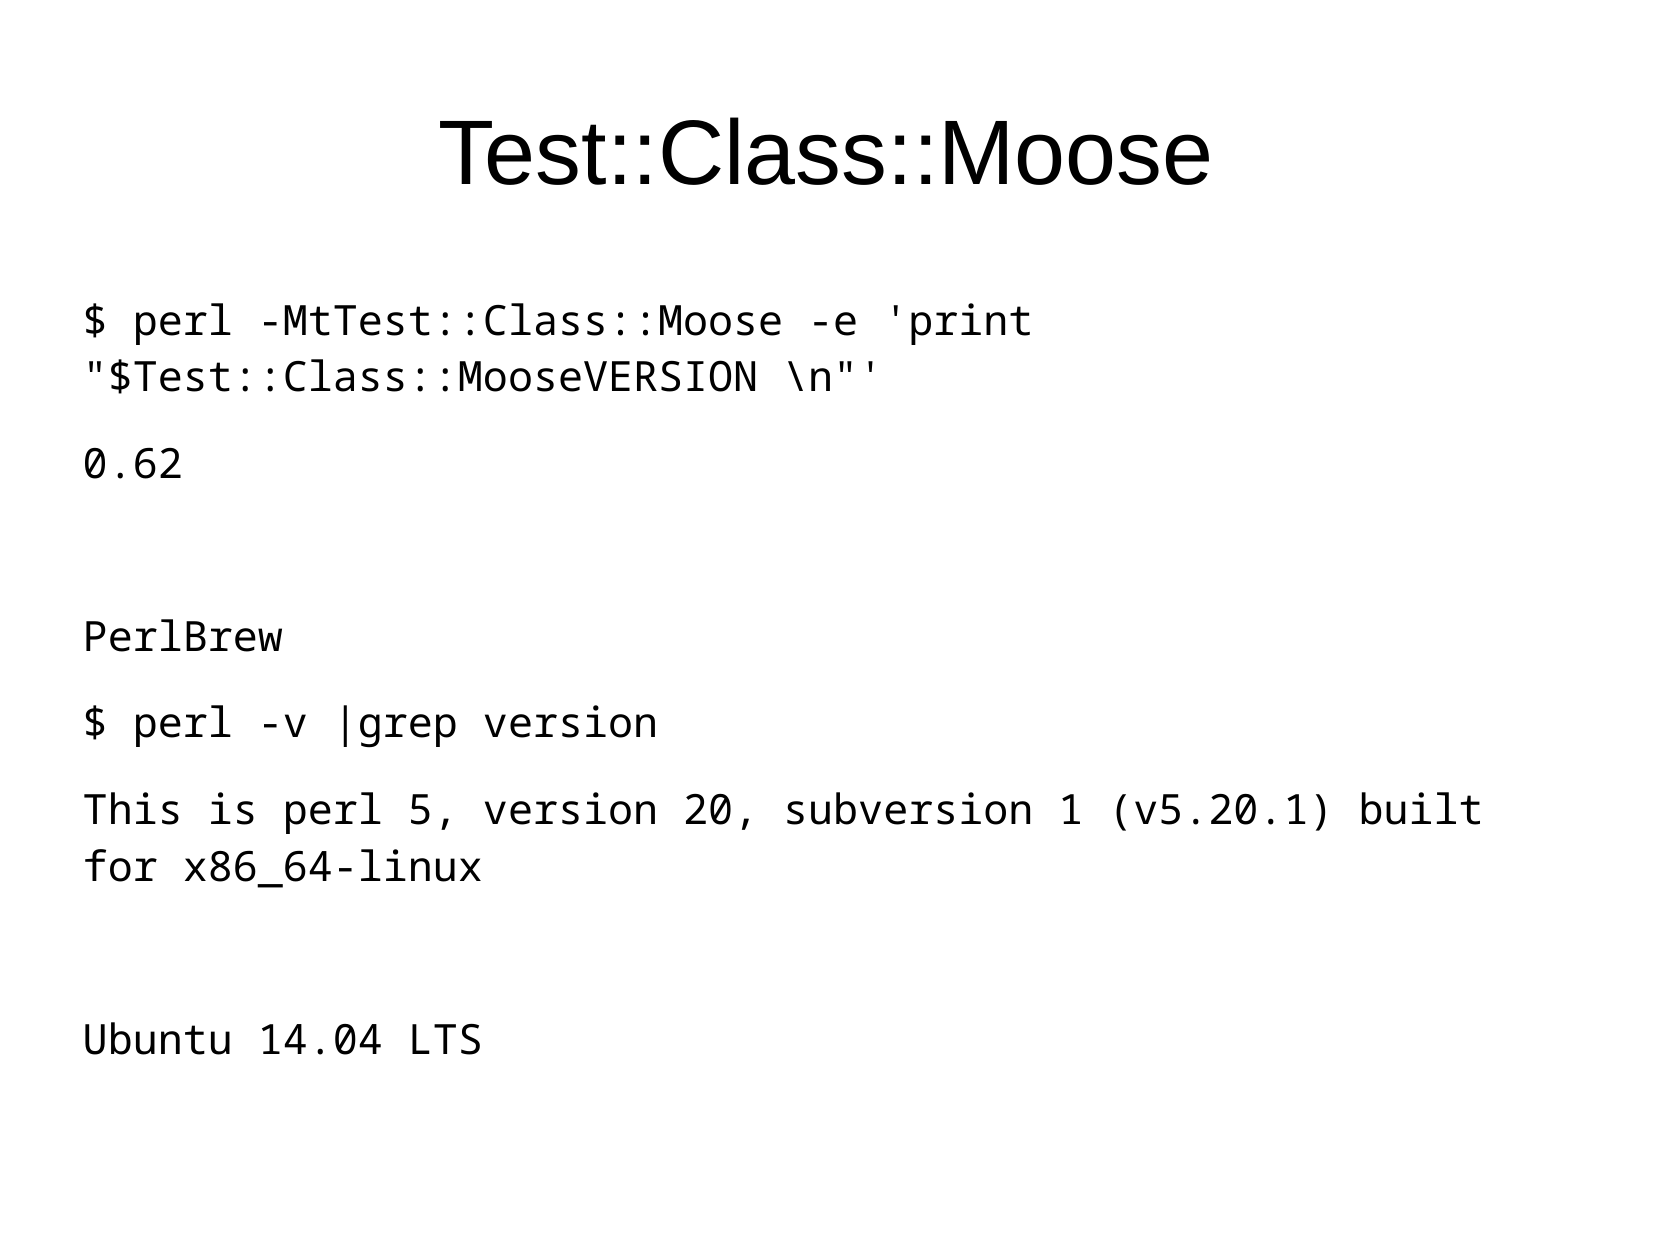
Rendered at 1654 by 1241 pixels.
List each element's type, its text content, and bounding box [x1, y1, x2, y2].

list $ perl -MtTest::Class::Moose -e 'print "$Test::Class::MooseVERSION \n"' 0.62 PerlBrew $ perl -v |grep version This is perl 5, version 20, subversion 1 (v5.20.1) built for x86_64-linux Ubuntu 14.04 LTS [82, 290, 1571, 1010]
title Test::Class::Moose [82, 49, 1571, 257]
